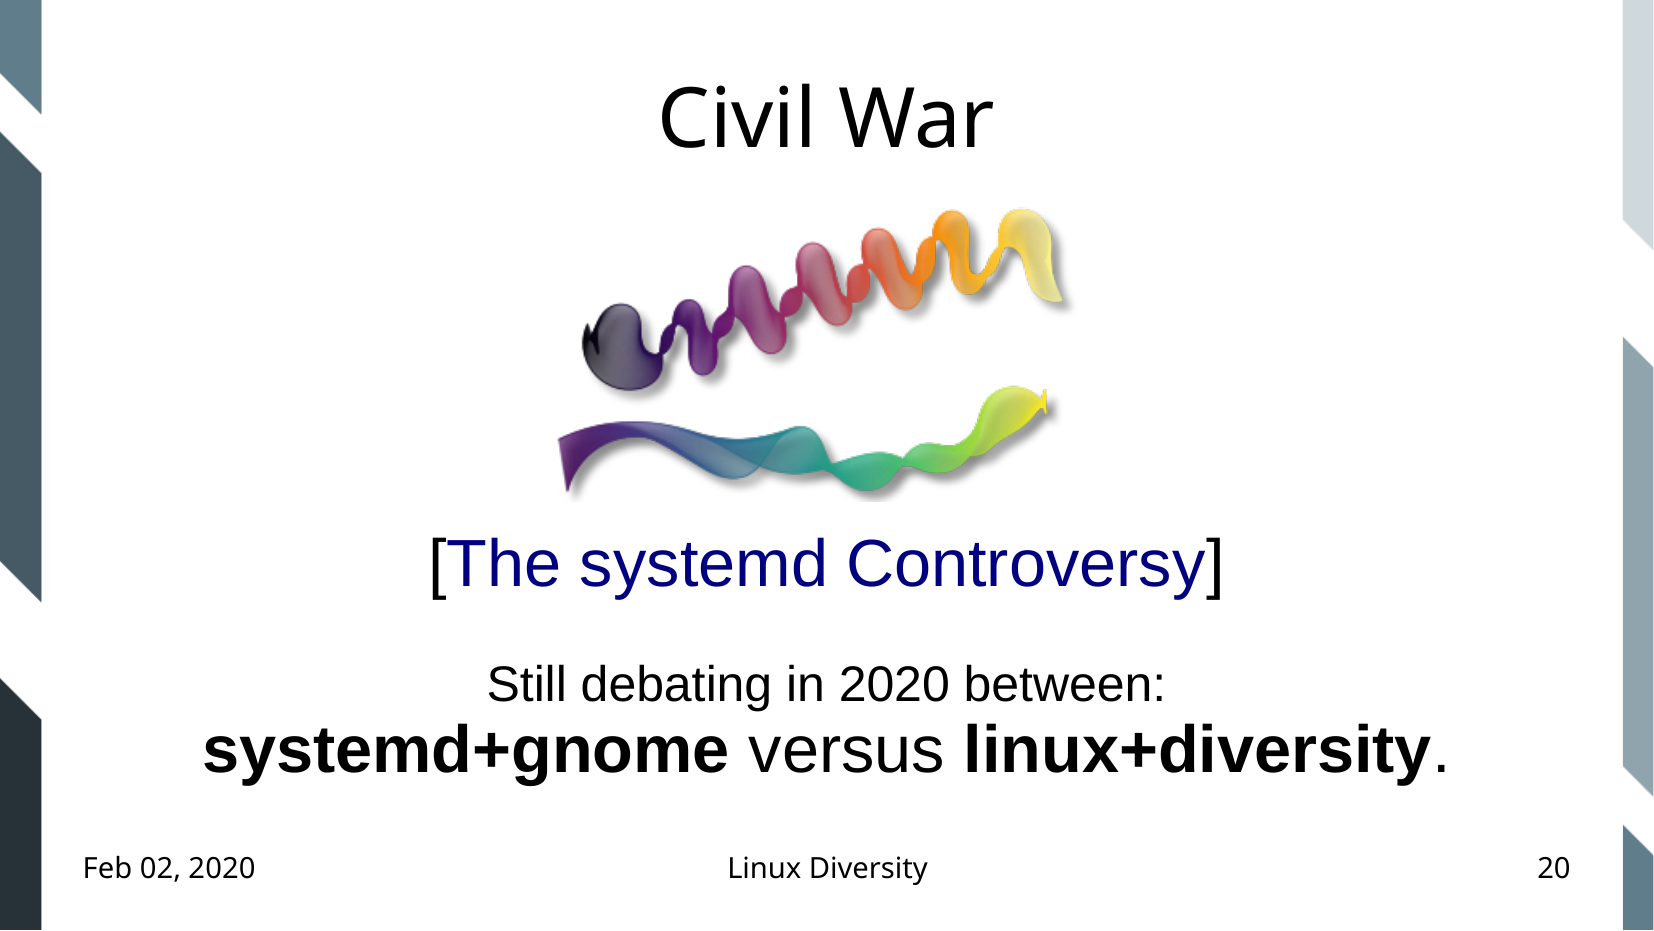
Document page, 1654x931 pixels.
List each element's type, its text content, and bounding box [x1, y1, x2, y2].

title Civil War [82, 37, 1571, 193]
picture [0, 0, 1654, 930]
subtitle [The systemd Controversy] Still debating in 2020 between: systemd+gnome versus linux+diversity. [82, 510, 1571, 803]
